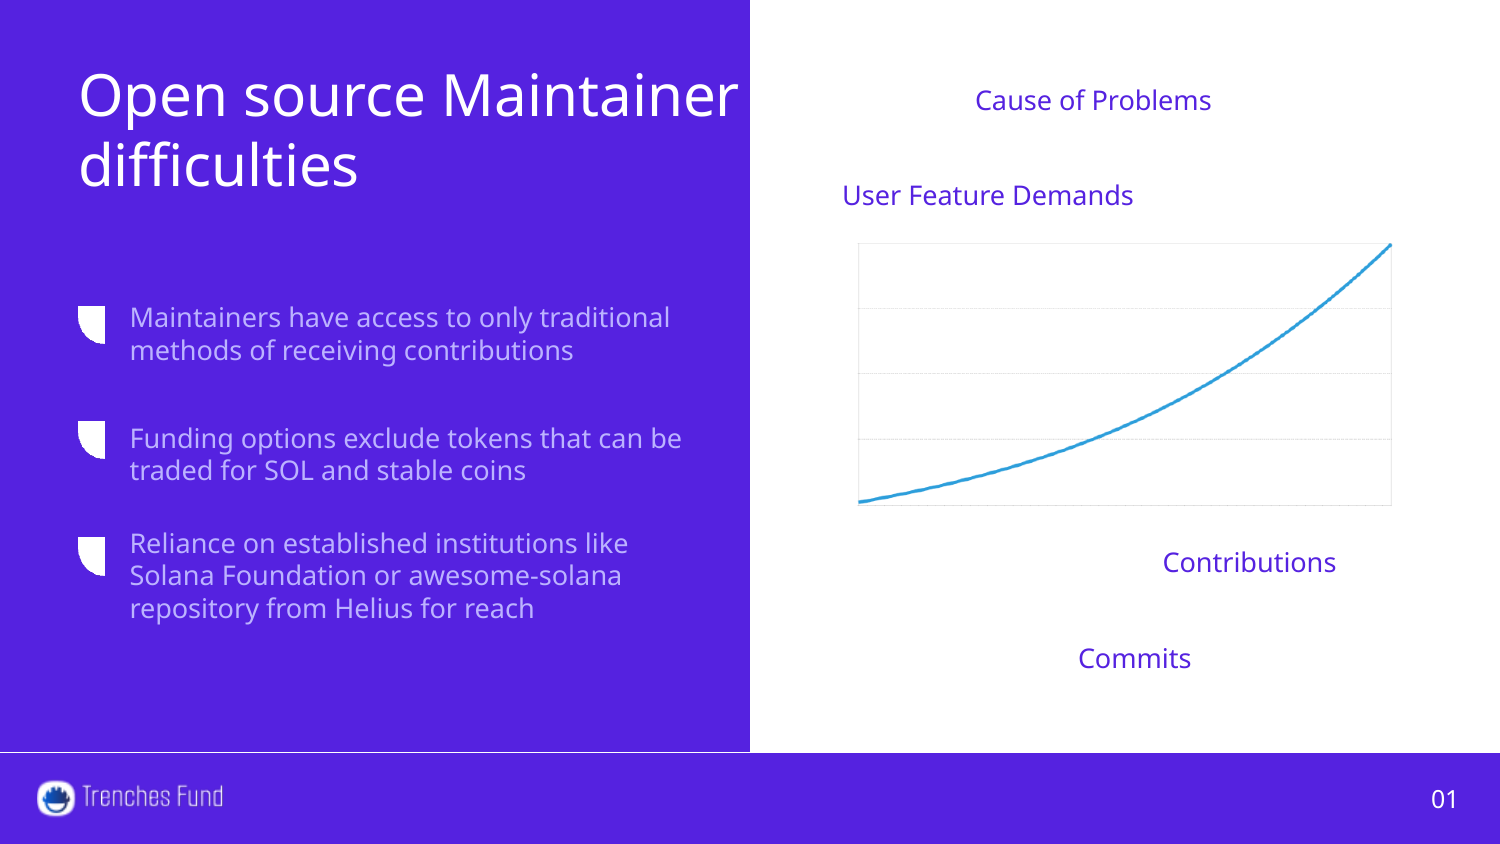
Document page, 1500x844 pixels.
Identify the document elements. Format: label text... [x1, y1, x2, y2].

picture [0, 0, 1500, 844]
text_box Maintainers have access to only traditional methods of receiving contributions [129, 300, 697, 413]
text_box Reliance on established institutions like Solana Foundation or awesome-solana repository from Helius for reach [129, 526, 697, 642]
text_box Contributions [1162, 545, 1418, 586]
text_box Funding options exclude tokens that can be traded for SOL and stable coins [129, 421, 697, 492]
text_box 01 [1427, 783, 1464, 820]
text_box Commits [1078, 641, 1201, 682]
text_box Open source Maintainer difficulties [78, 57, 750, 283]
text_box User Feature Demands [842, 178, 1200, 225]
text_box Cause of Problems [975, 83, 1276, 124]
